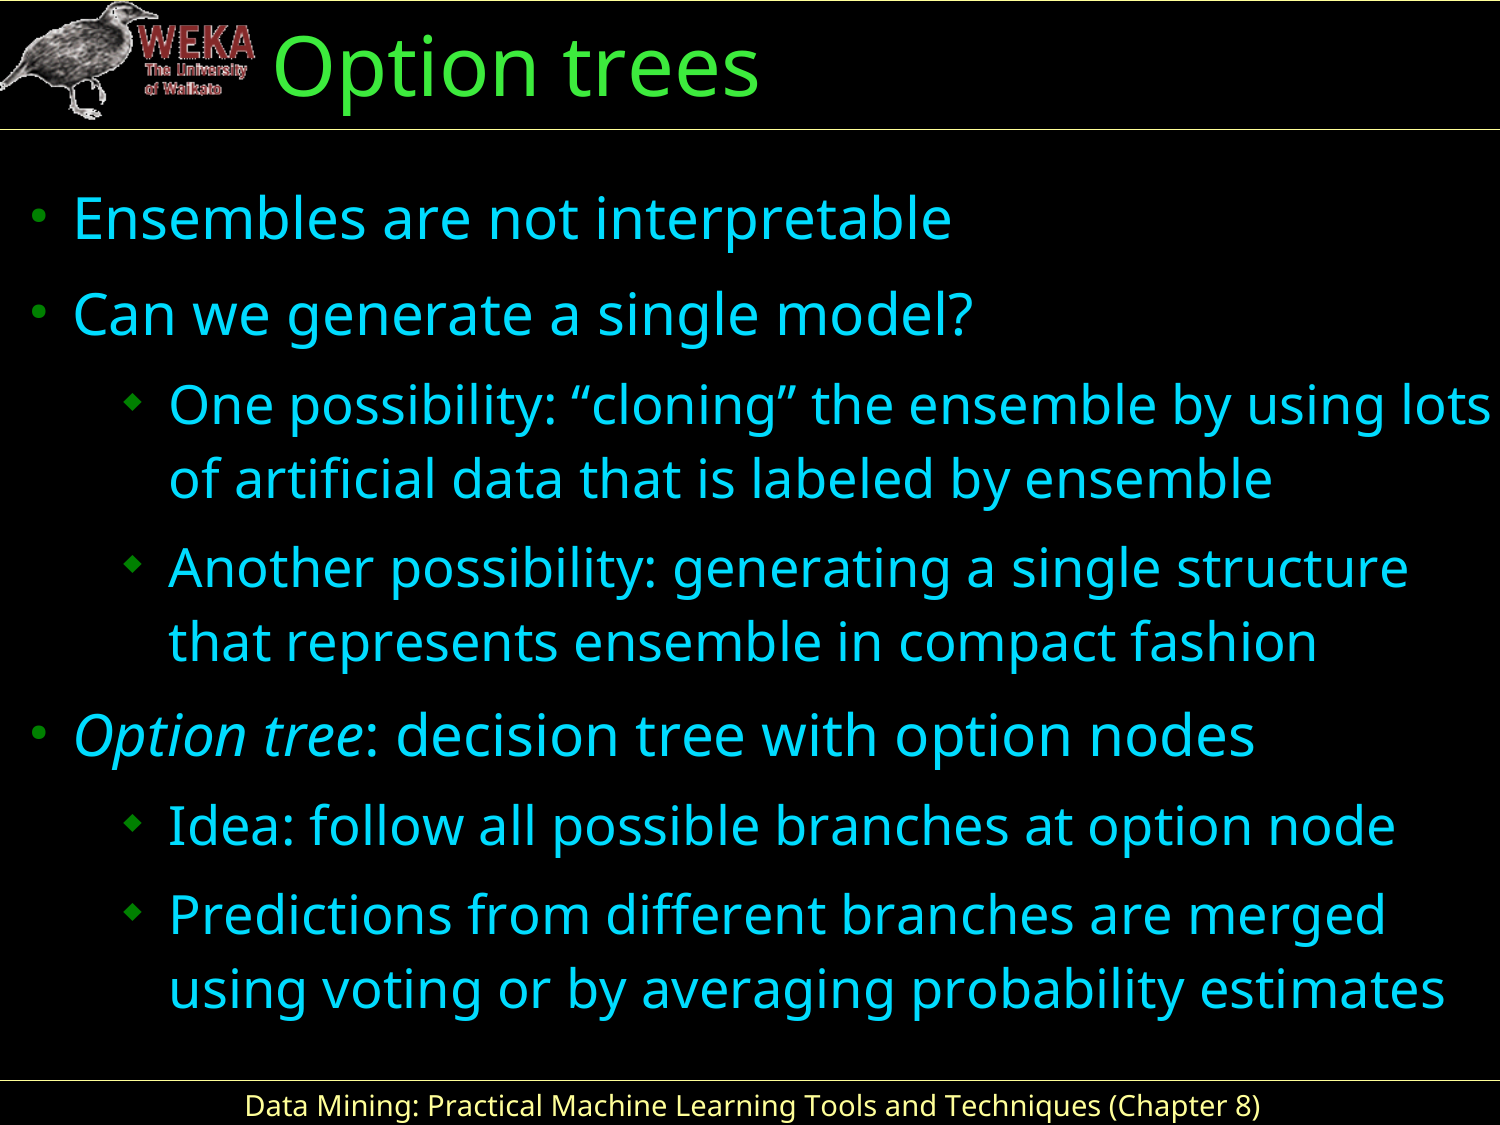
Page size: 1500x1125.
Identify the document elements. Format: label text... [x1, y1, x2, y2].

picture [0, 1, 263, 129]
list Ensembles are not interpretable Can we generate a single model? One possibility: “cloning” the ensemble by using lots of artificial data that is labeled by ensemble Another possibility: generating a single structure that represents ensemble in compact fashion Option tree: decision tree with option nodes Idea: follow all possible branches at option node Predictions from different branches are merged using voting or by averaging probability estimates [29, 177, 1500, 1093]
title Option trees [263, 0, 1500, 159]
